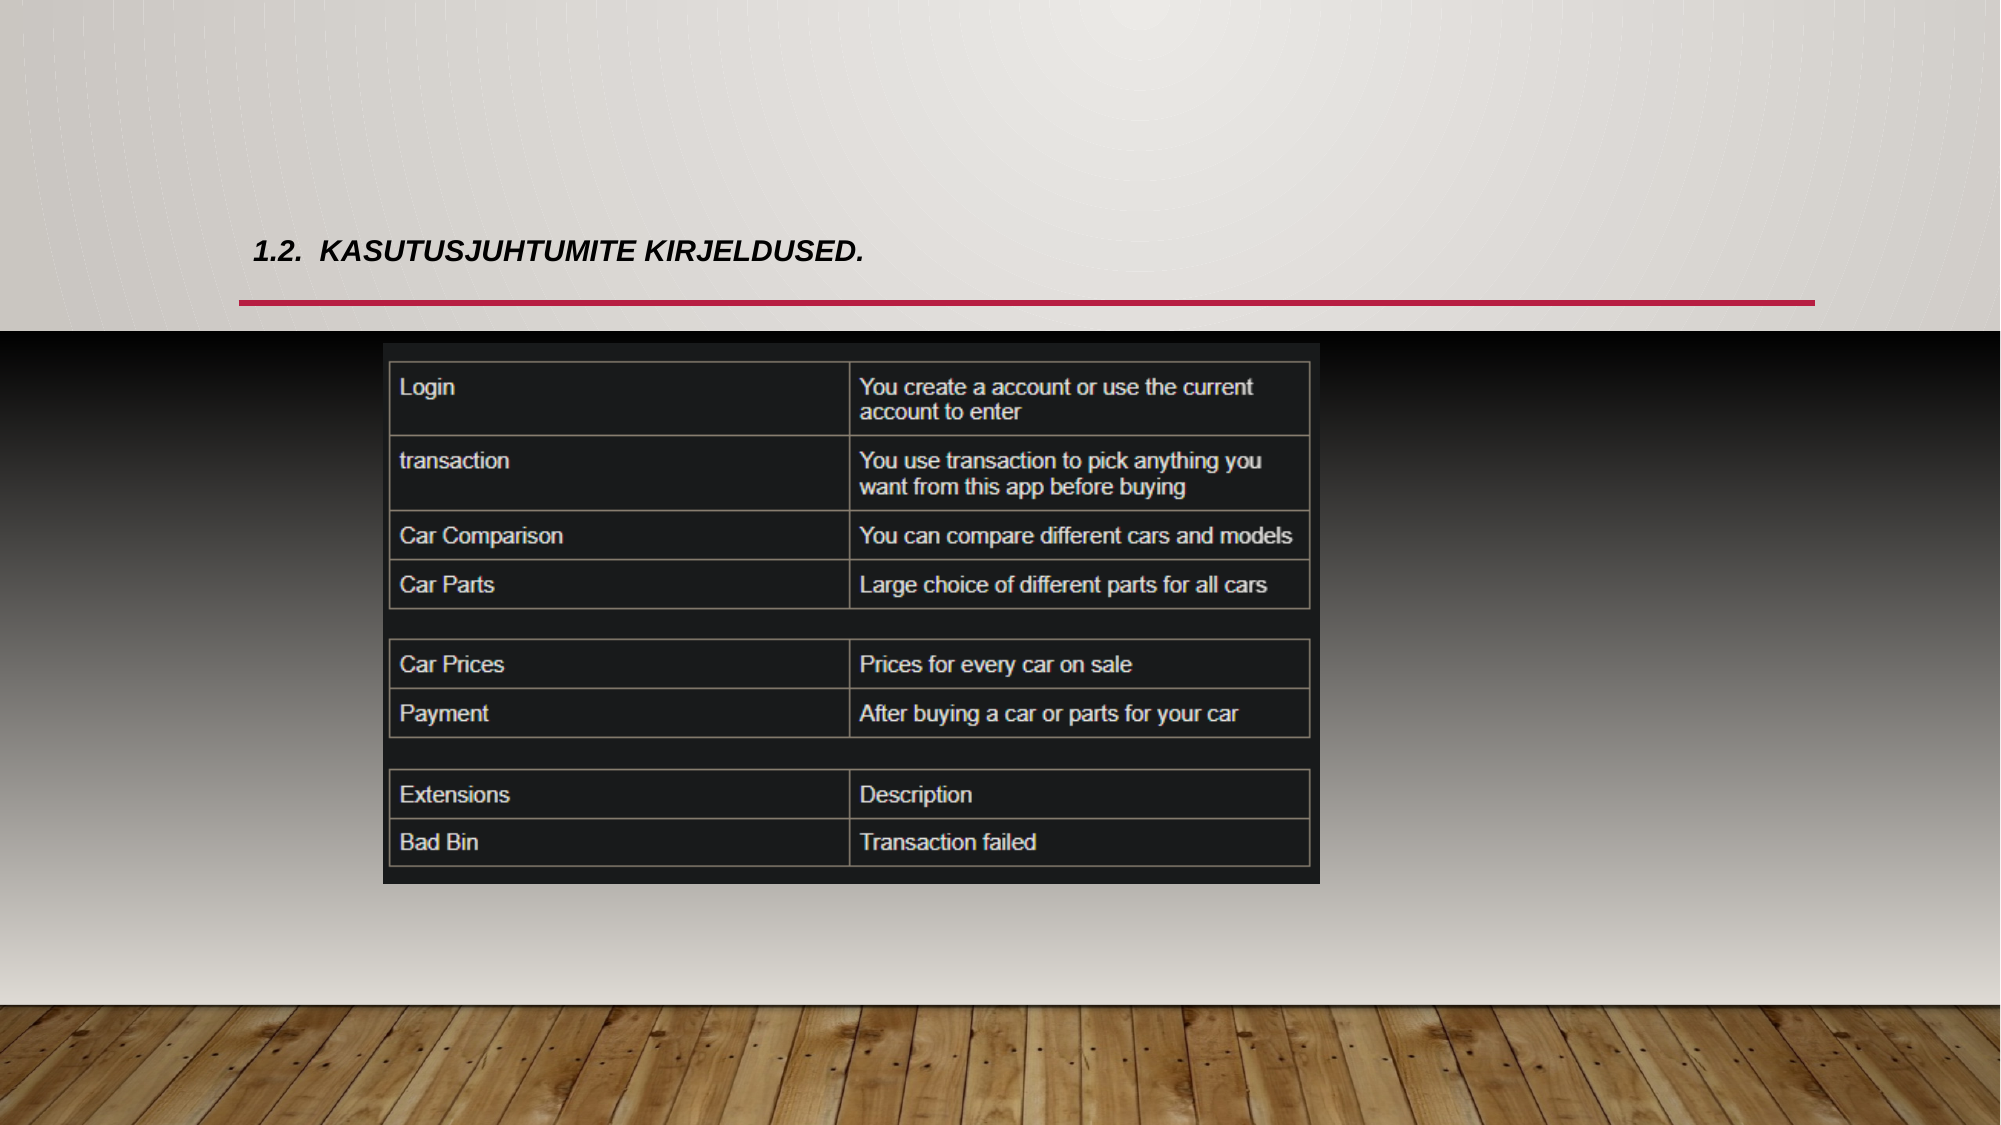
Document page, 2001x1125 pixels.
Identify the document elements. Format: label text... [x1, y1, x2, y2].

title 1.2. Kasutusjuhtumite kirjeldused. [238, 228, 1814, 401]
picture [383, 343, 1320, 884]
